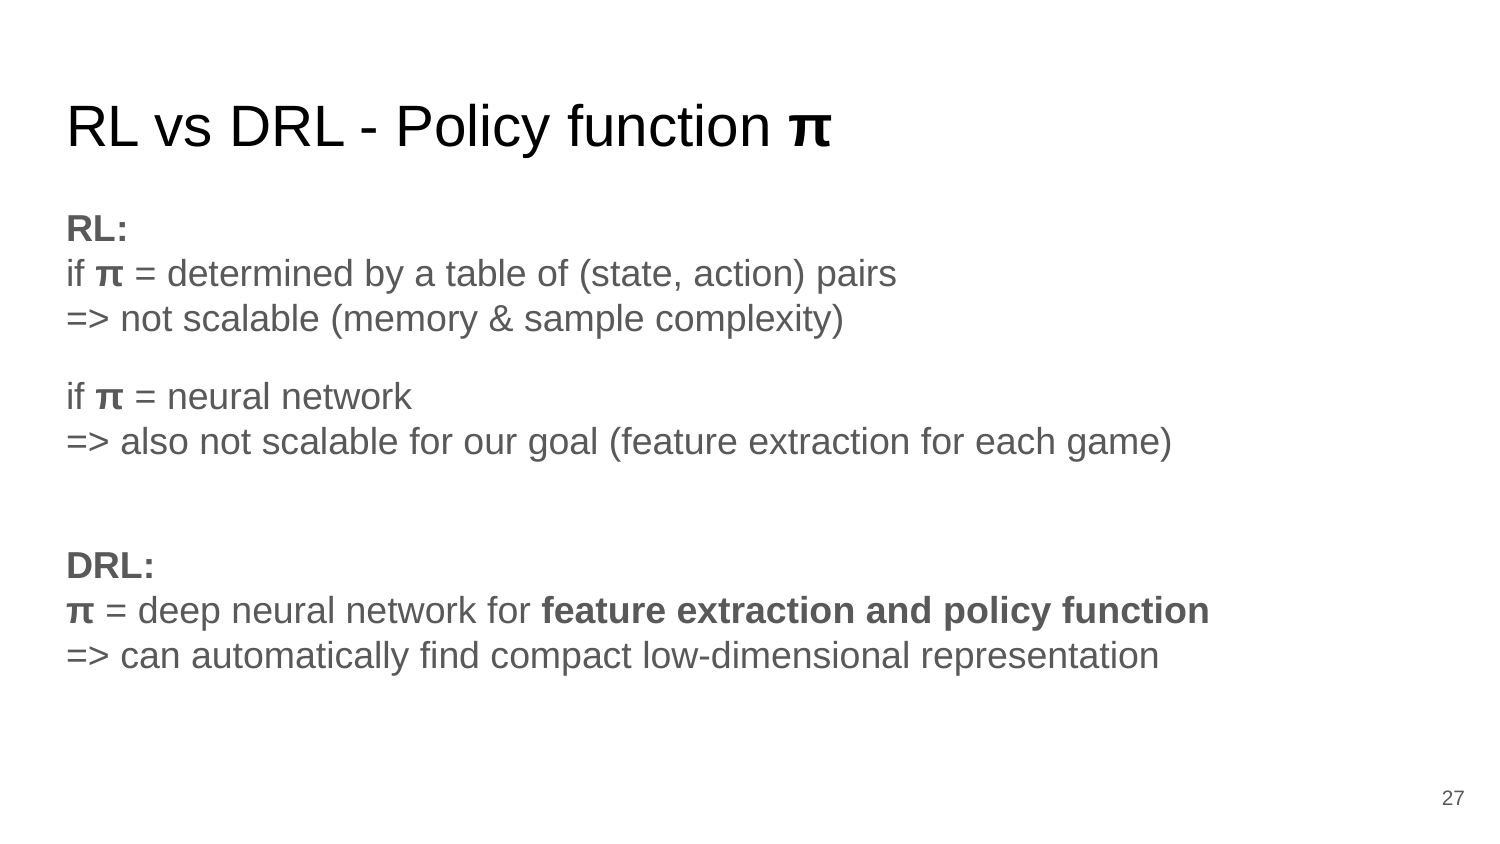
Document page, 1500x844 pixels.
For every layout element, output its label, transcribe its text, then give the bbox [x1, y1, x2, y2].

title RL vs DRL - Policy function π [51, 72, 1449, 167]
slide_number <number> [1389, 764, 1480, 830]
list RL: if π = determined by a table of (state, action) pairs => not scalable (memory & sample complexity) if π = neural network => also not scalable for our goal (feature extraction for each game) DRL: π = deep neural network for feature extraction and policy function => can automatically find compact low-dimensional representation [51, 189, 1449, 750]
